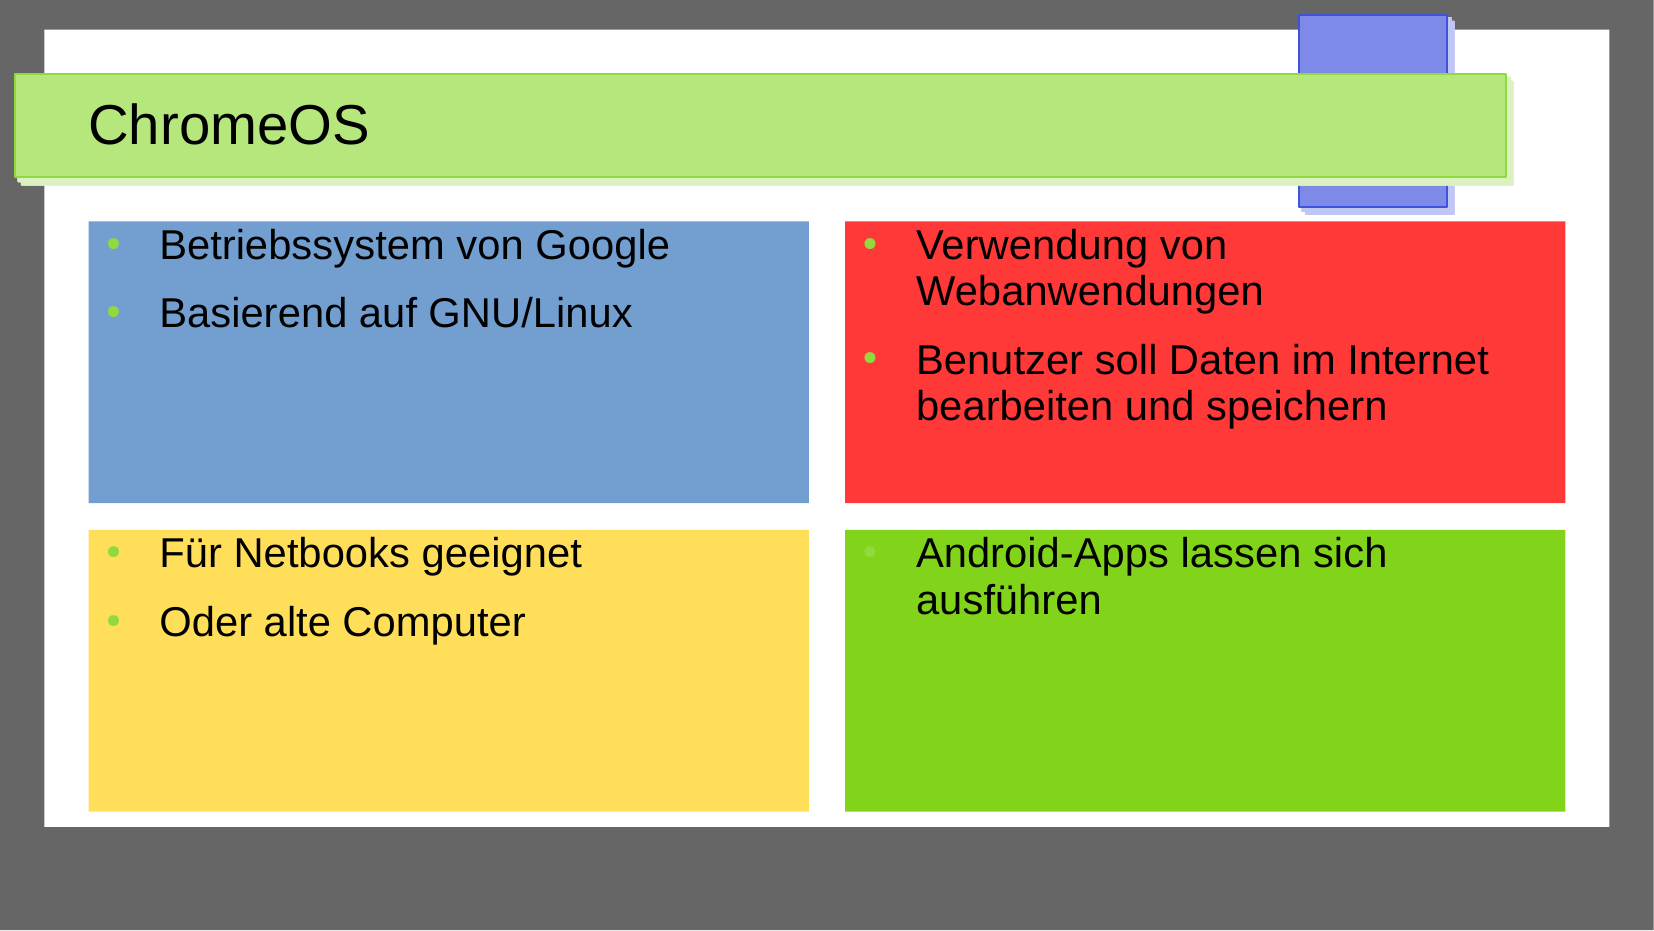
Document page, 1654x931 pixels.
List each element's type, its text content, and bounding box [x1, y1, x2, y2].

list Verwendung von Webanwendungen Benutzer soll Daten im Internet bearbeiten und speichern [845, 221, 1566, 504]
title ChromeOS [88, 73, 1506, 178]
list Für Netbooks geeignet Oder alte Computer [88, 529, 809, 812]
list Betriebssystem von Google Basierend auf GNU/Linux [88, 221, 809, 504]
list Android-Apps lassen sich ausführen [845, 529, 1566, 812]
